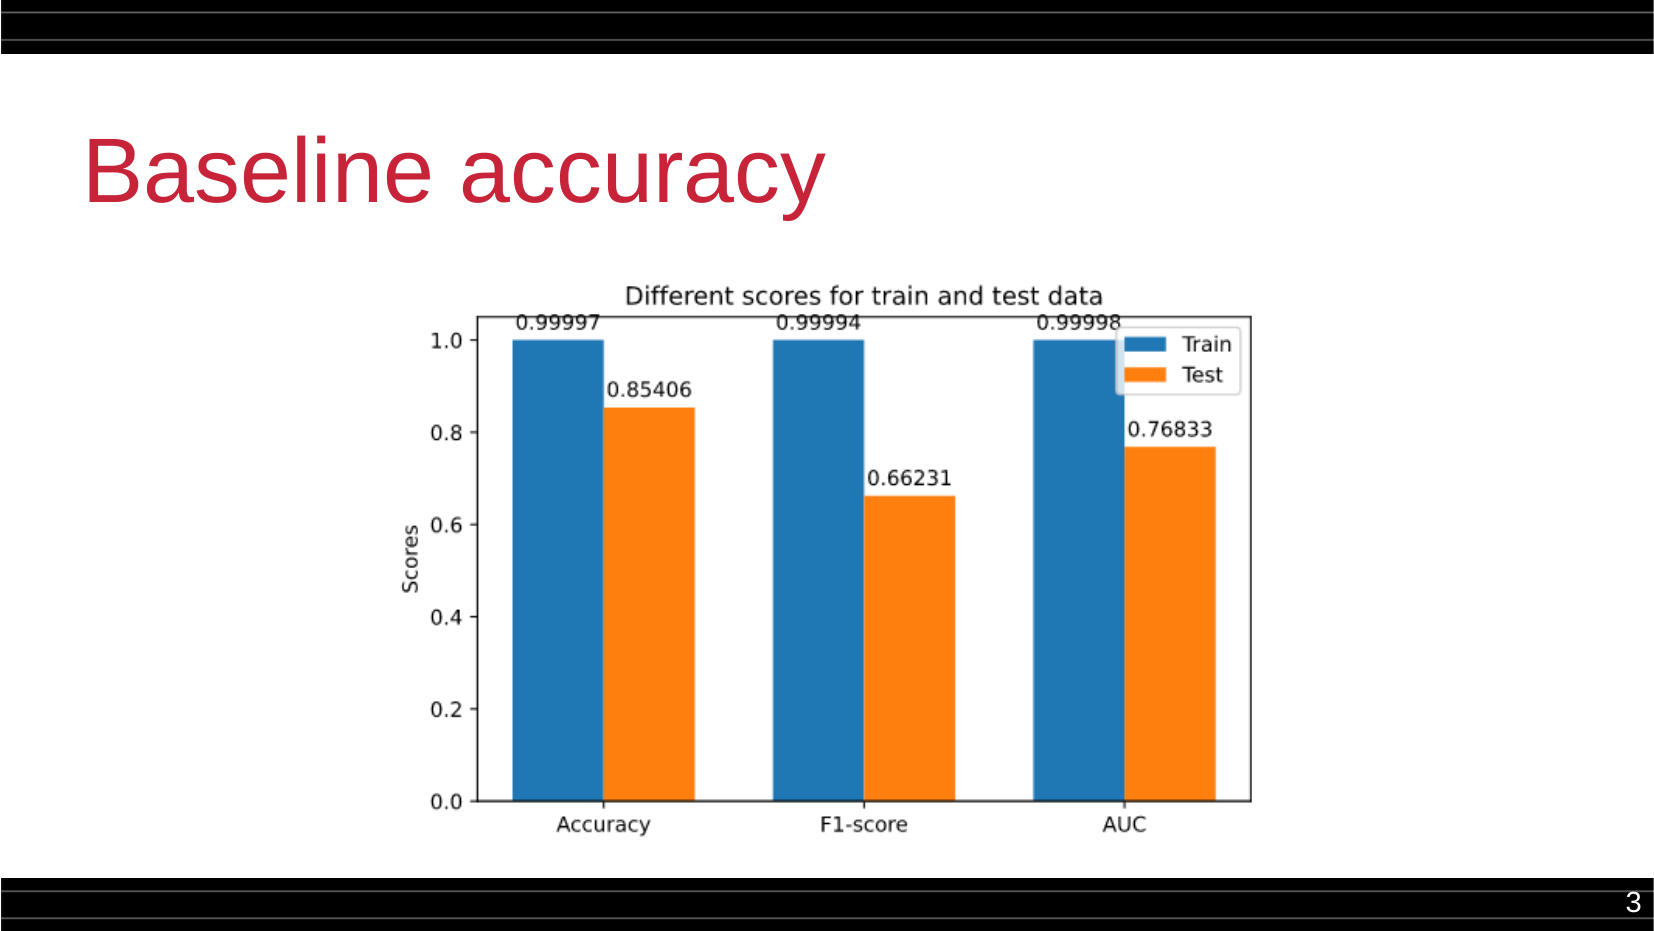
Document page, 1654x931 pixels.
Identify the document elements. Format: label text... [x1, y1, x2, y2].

title Baseline accuracy [82, 92, 1571, 249]
picture [1, 0, 1654, 54]
picture [1, 878, 1654, 931]
picture [387, 271, 1266, 851]
